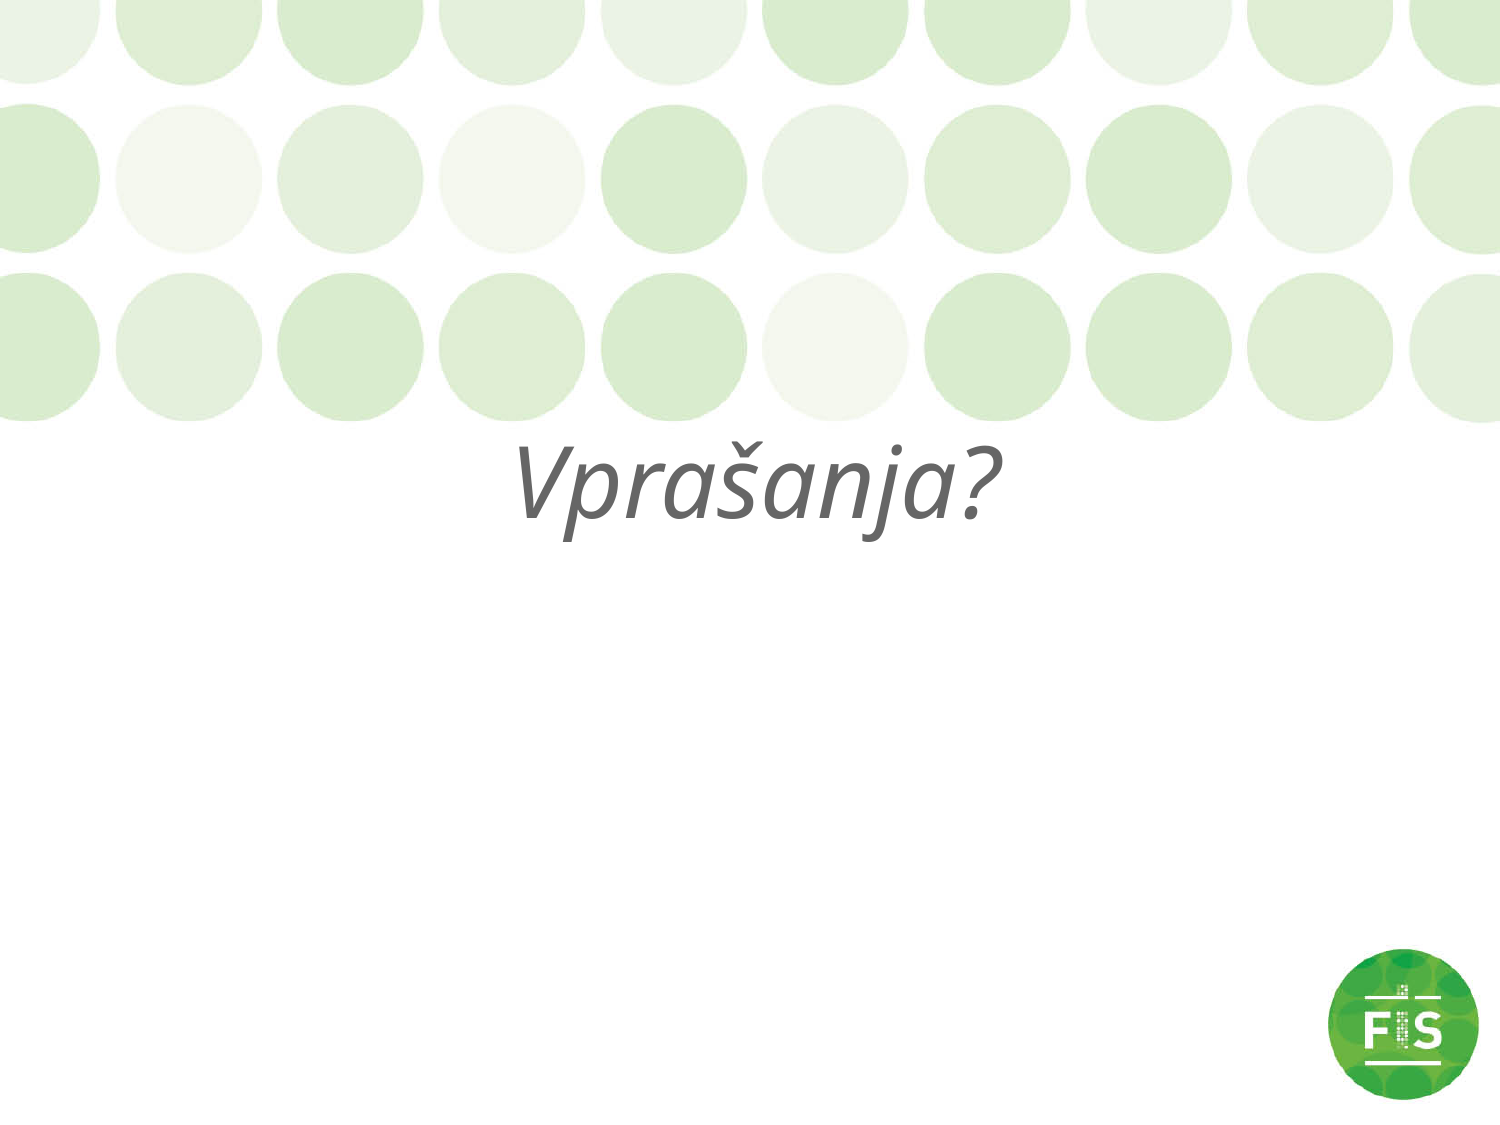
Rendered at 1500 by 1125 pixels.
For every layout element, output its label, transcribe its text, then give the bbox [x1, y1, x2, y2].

picture [0, 0, 1500, 1125]
list Vprašanja? [118, 425, 1323, 839]
